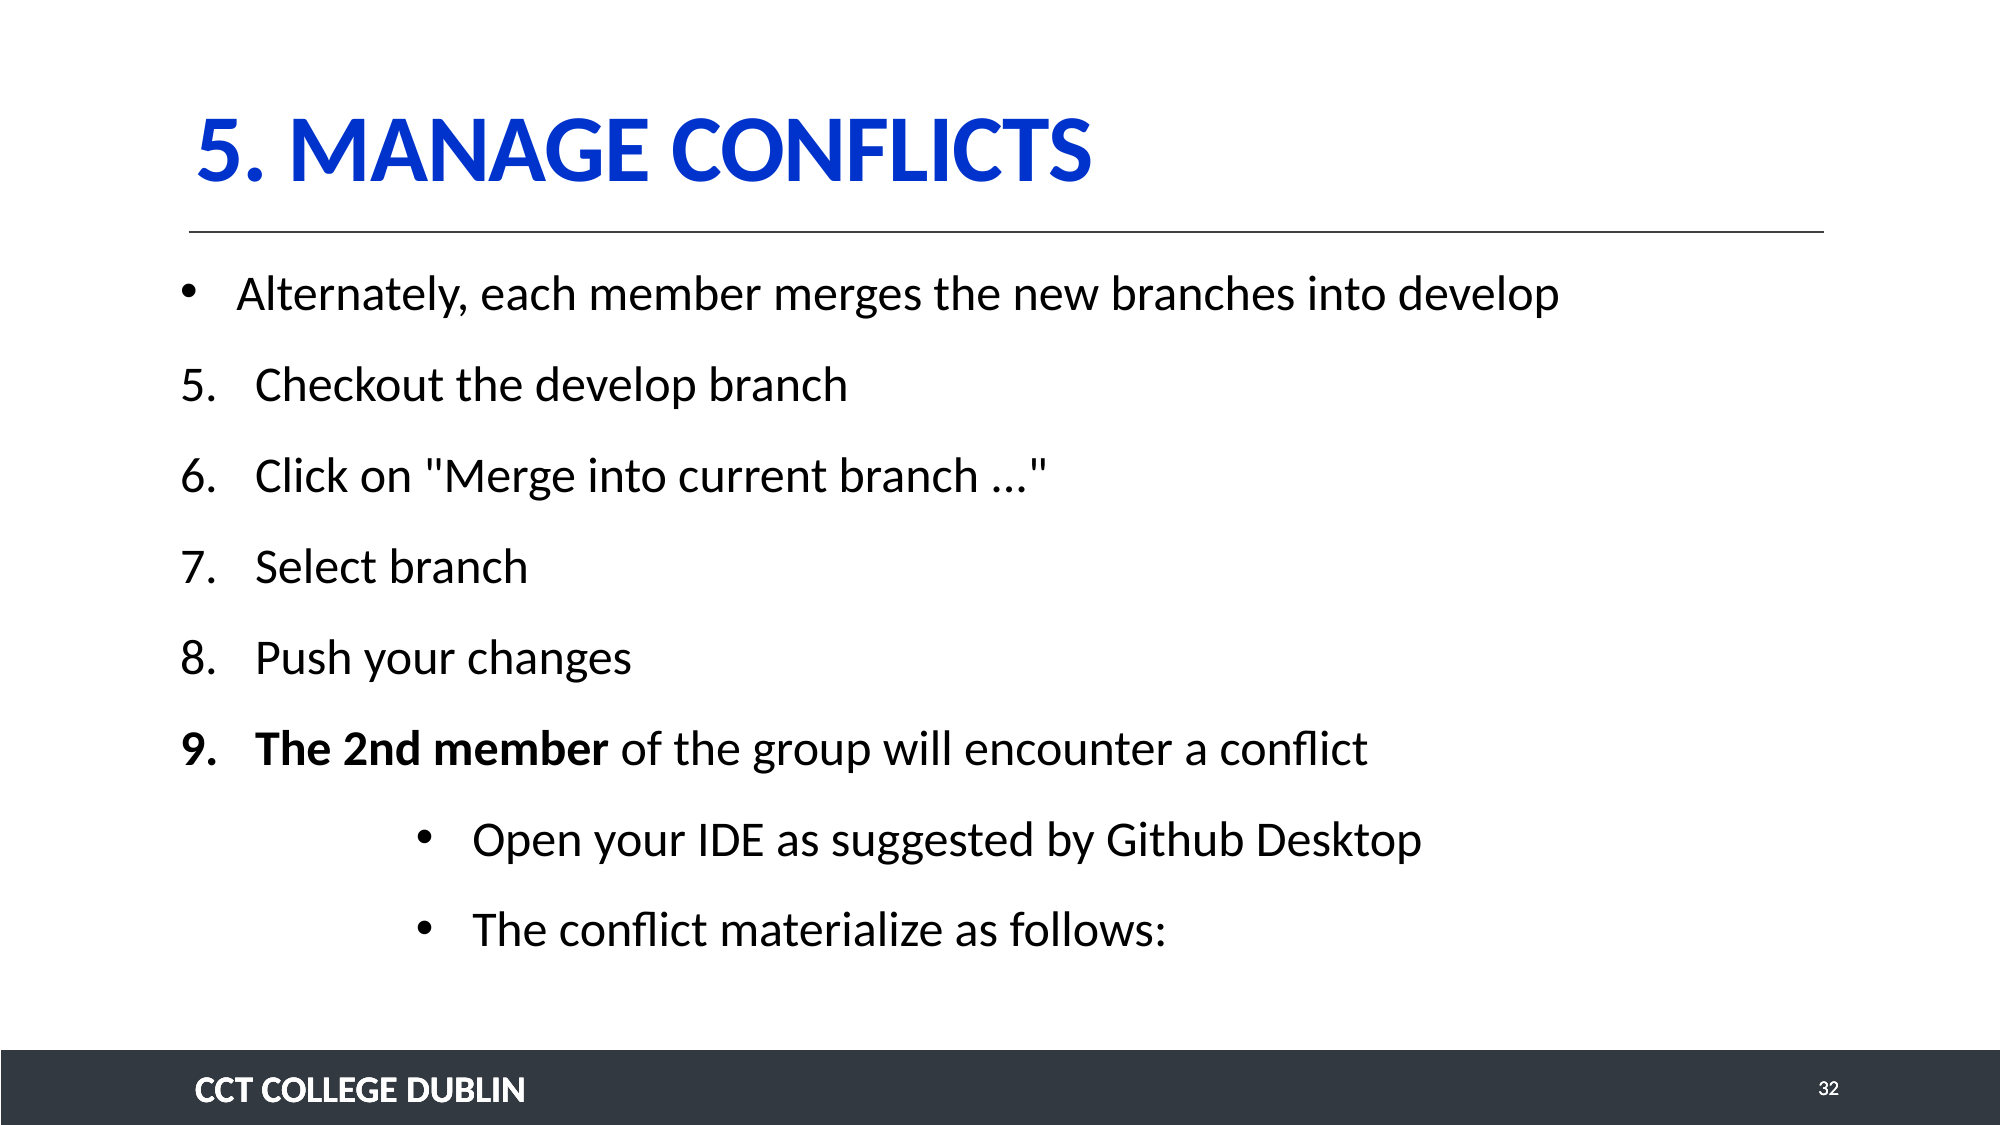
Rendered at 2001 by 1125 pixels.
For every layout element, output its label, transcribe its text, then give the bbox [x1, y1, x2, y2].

list Alternately, each member merges the new branches into develop Checkout the develop branch Click on "Merge into current branch ..." Select branch Push your changes The 2nd member of the group will encounter a conflict Open your IDE as suggested by Github Desktop The conflict materialize as follows: [180, 246, 1831, 1043]
text_box CCT COLLEGE DUBLIN [180, 1057, 1299, 1118]
text_box [1803, 1057, 1932, 1118]
title 5. MANAGE CONFLICTS [180, 7, 1831, 211]
